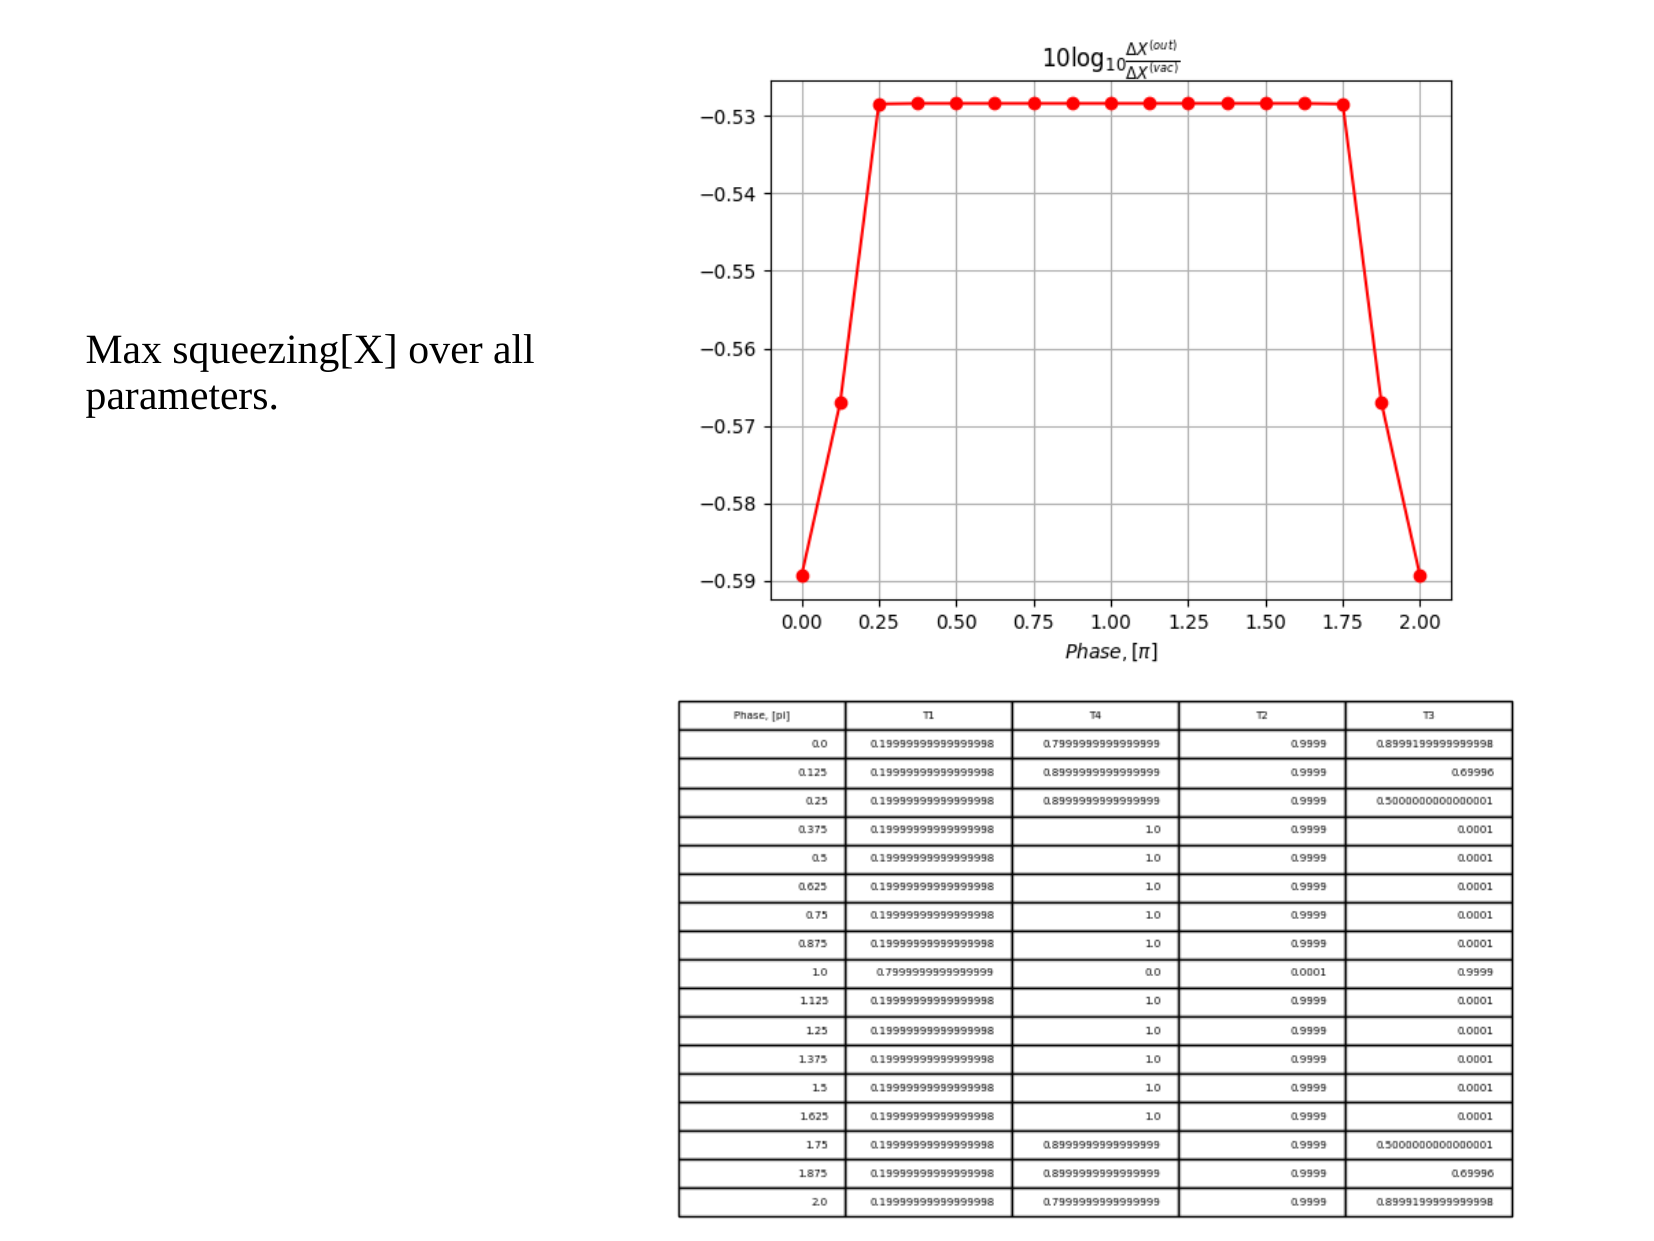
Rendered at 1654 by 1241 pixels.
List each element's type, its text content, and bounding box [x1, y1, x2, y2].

text_box Max squeezing[X] over all parameters. [70, 318, 556, 438]
picture [578, 0, 1539, 1241]
